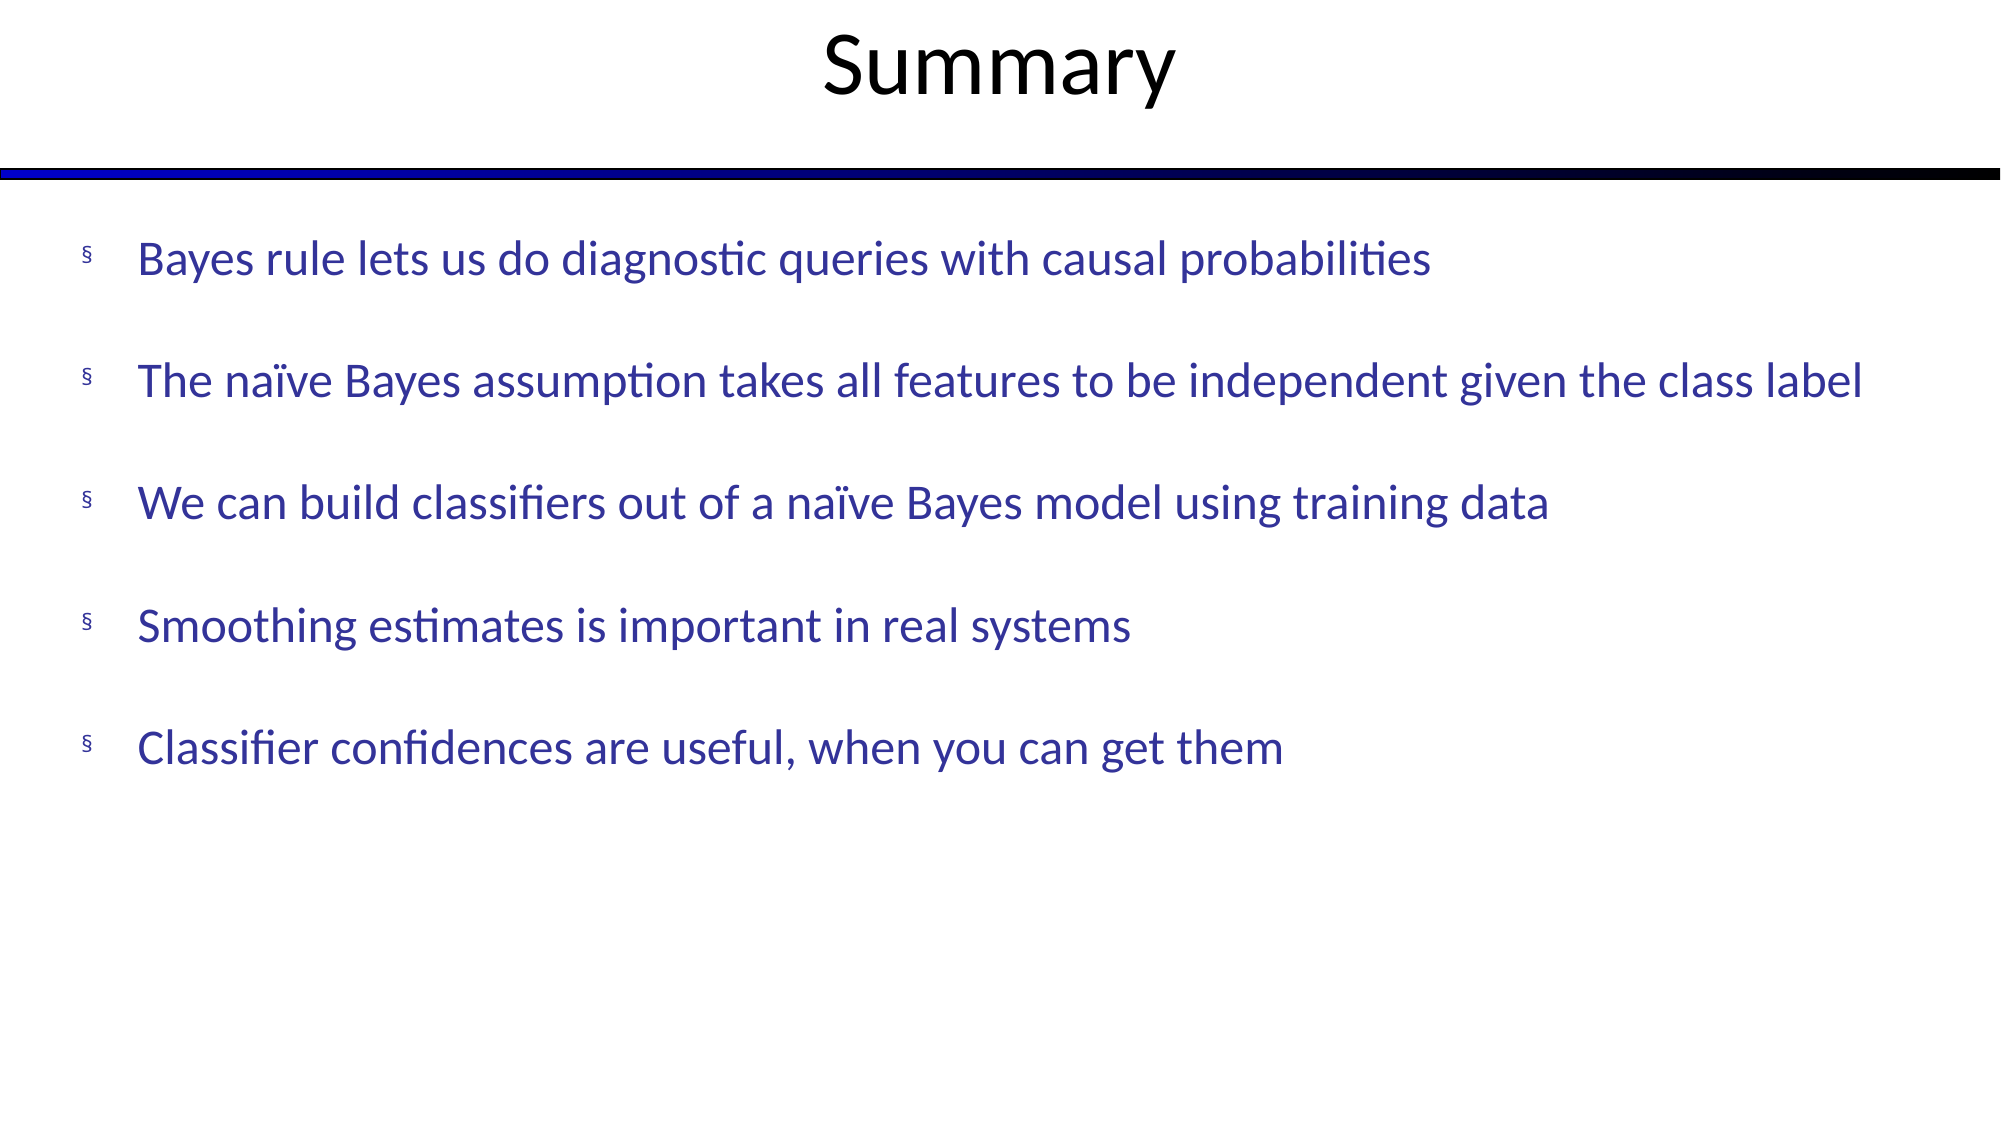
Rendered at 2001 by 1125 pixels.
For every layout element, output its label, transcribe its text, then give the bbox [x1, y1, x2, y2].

list Bayes rule lets us do diagnostic queries with causal probabilities The naïve Bayes assumption takes all features to be independent given the class label We can build classifiers out of a naïve Bayes model using training data Smoothing estimates is important in real systems Classifier confidences are useful, when you can get them [66, 229, 1934, 1005]
title Summary [0, 0, 2000, 184]
